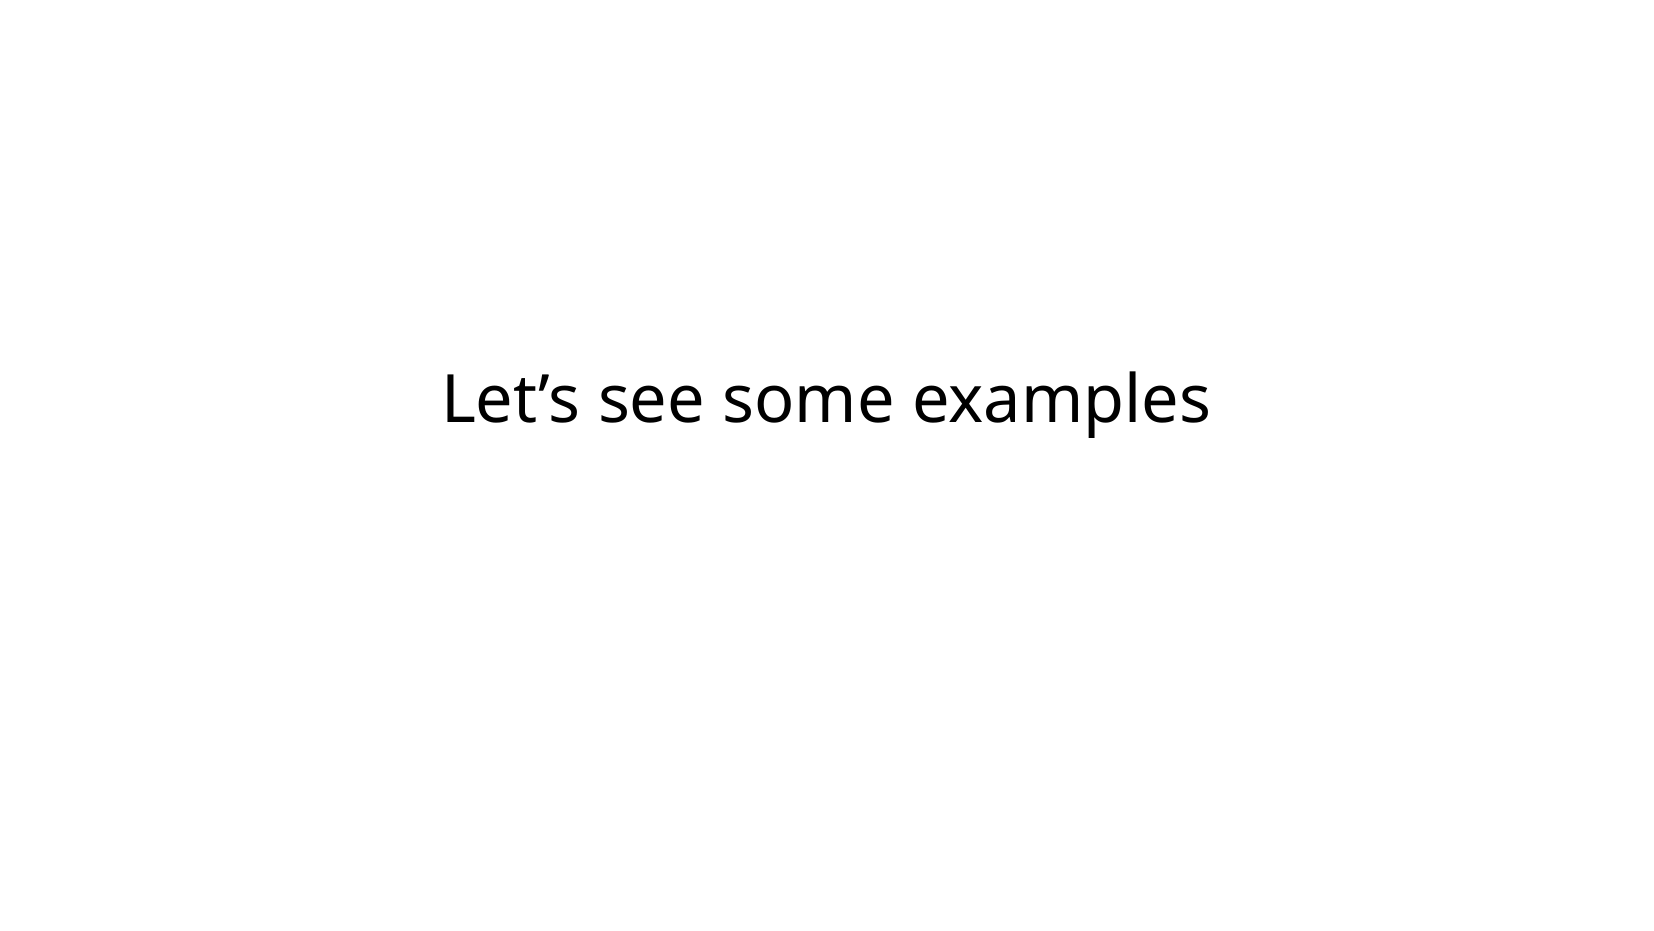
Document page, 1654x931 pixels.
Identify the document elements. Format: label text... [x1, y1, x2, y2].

subtitle Let’s see some examples [82, 37, 1571, 757]
